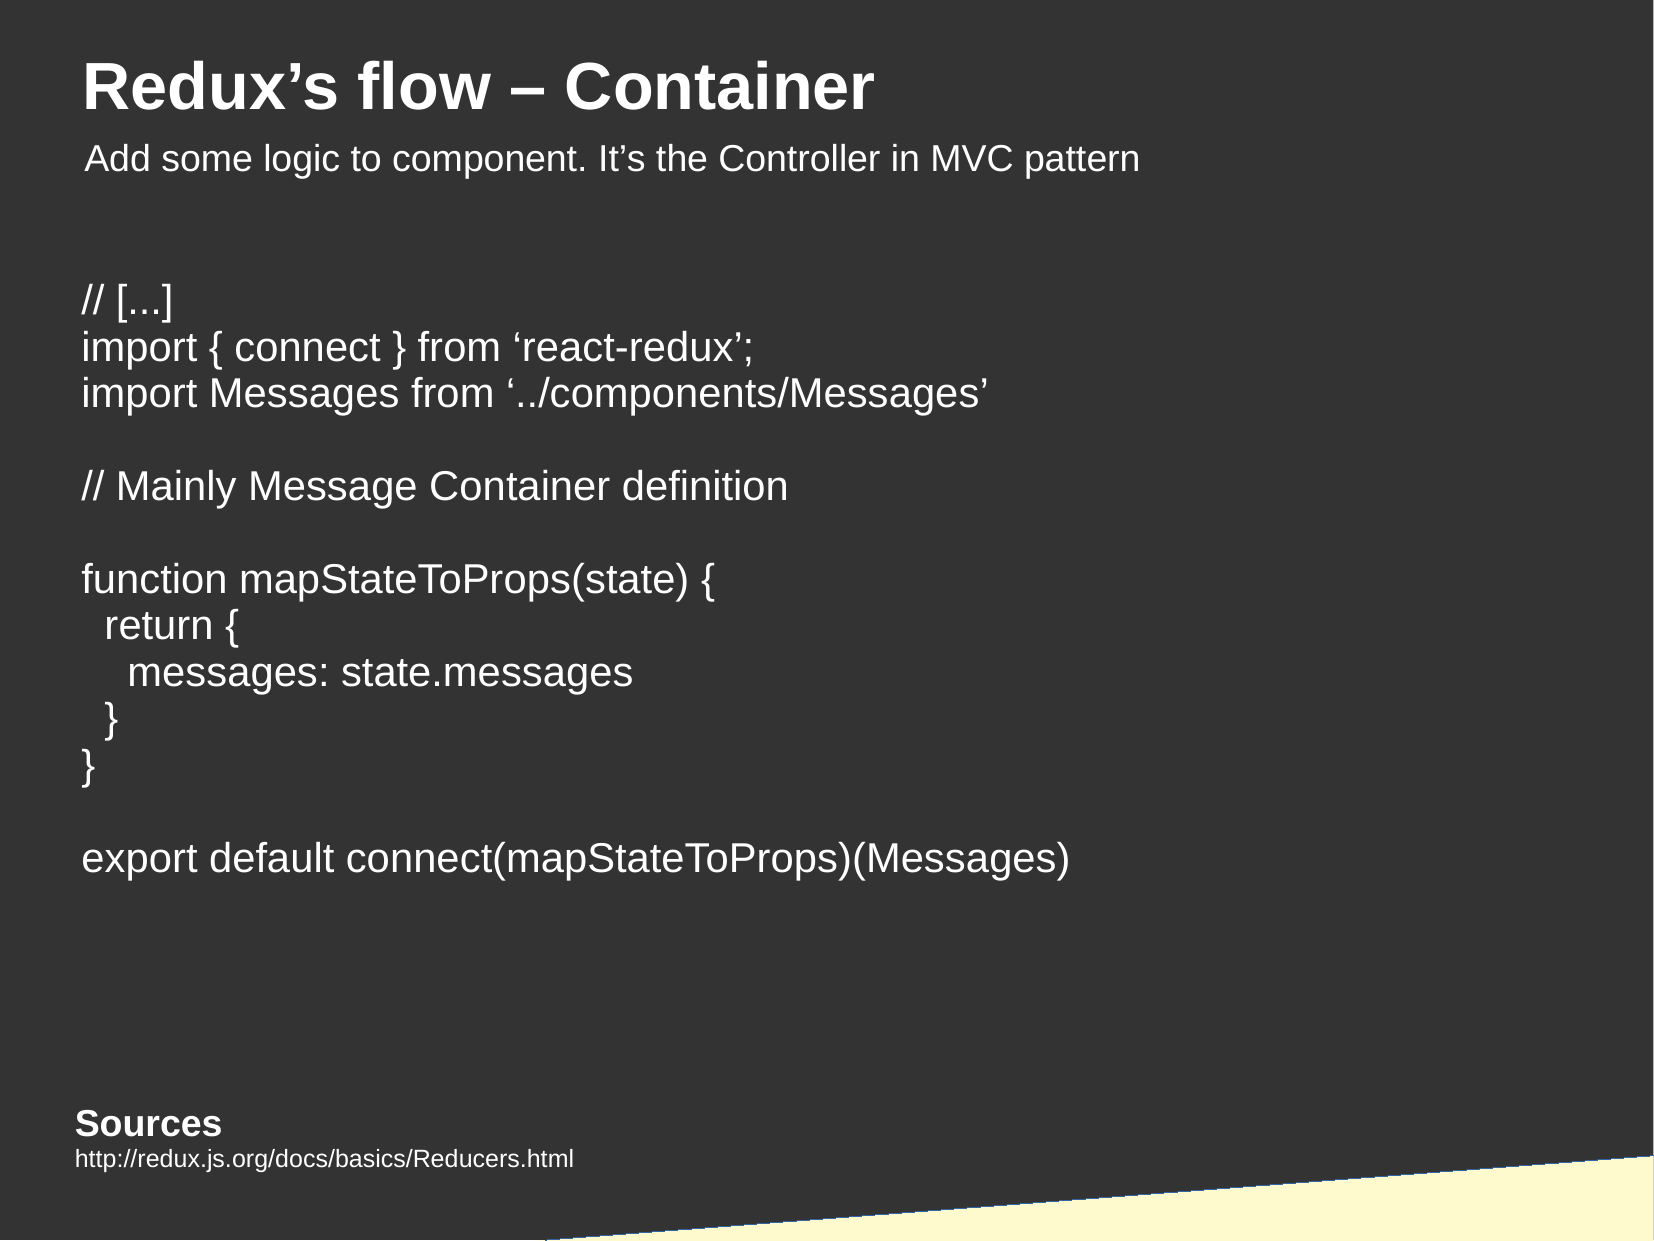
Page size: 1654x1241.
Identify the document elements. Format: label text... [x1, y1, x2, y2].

title // [...] import { connect } from ‘react-redux’; import Messages from ‘../components/Messages’ // Mainly Message Container definition function mapStateToProps(state) { return { messages: state.messages } } export default connect(mapStateToProps)(Messages) [81, 276, 1411, 882]
text_box Sources http://redux.js.org/docs/basics/Reducers.html [60, 1095, 1546, 1194]
title Redux’s flow – Container [82, 49, 1441, 125]
text_box [533, 1155, 1654, 1241]
text_box Add some logic to component. It’s the Controller in MVC pattern [69, 129, 1366, 226]
